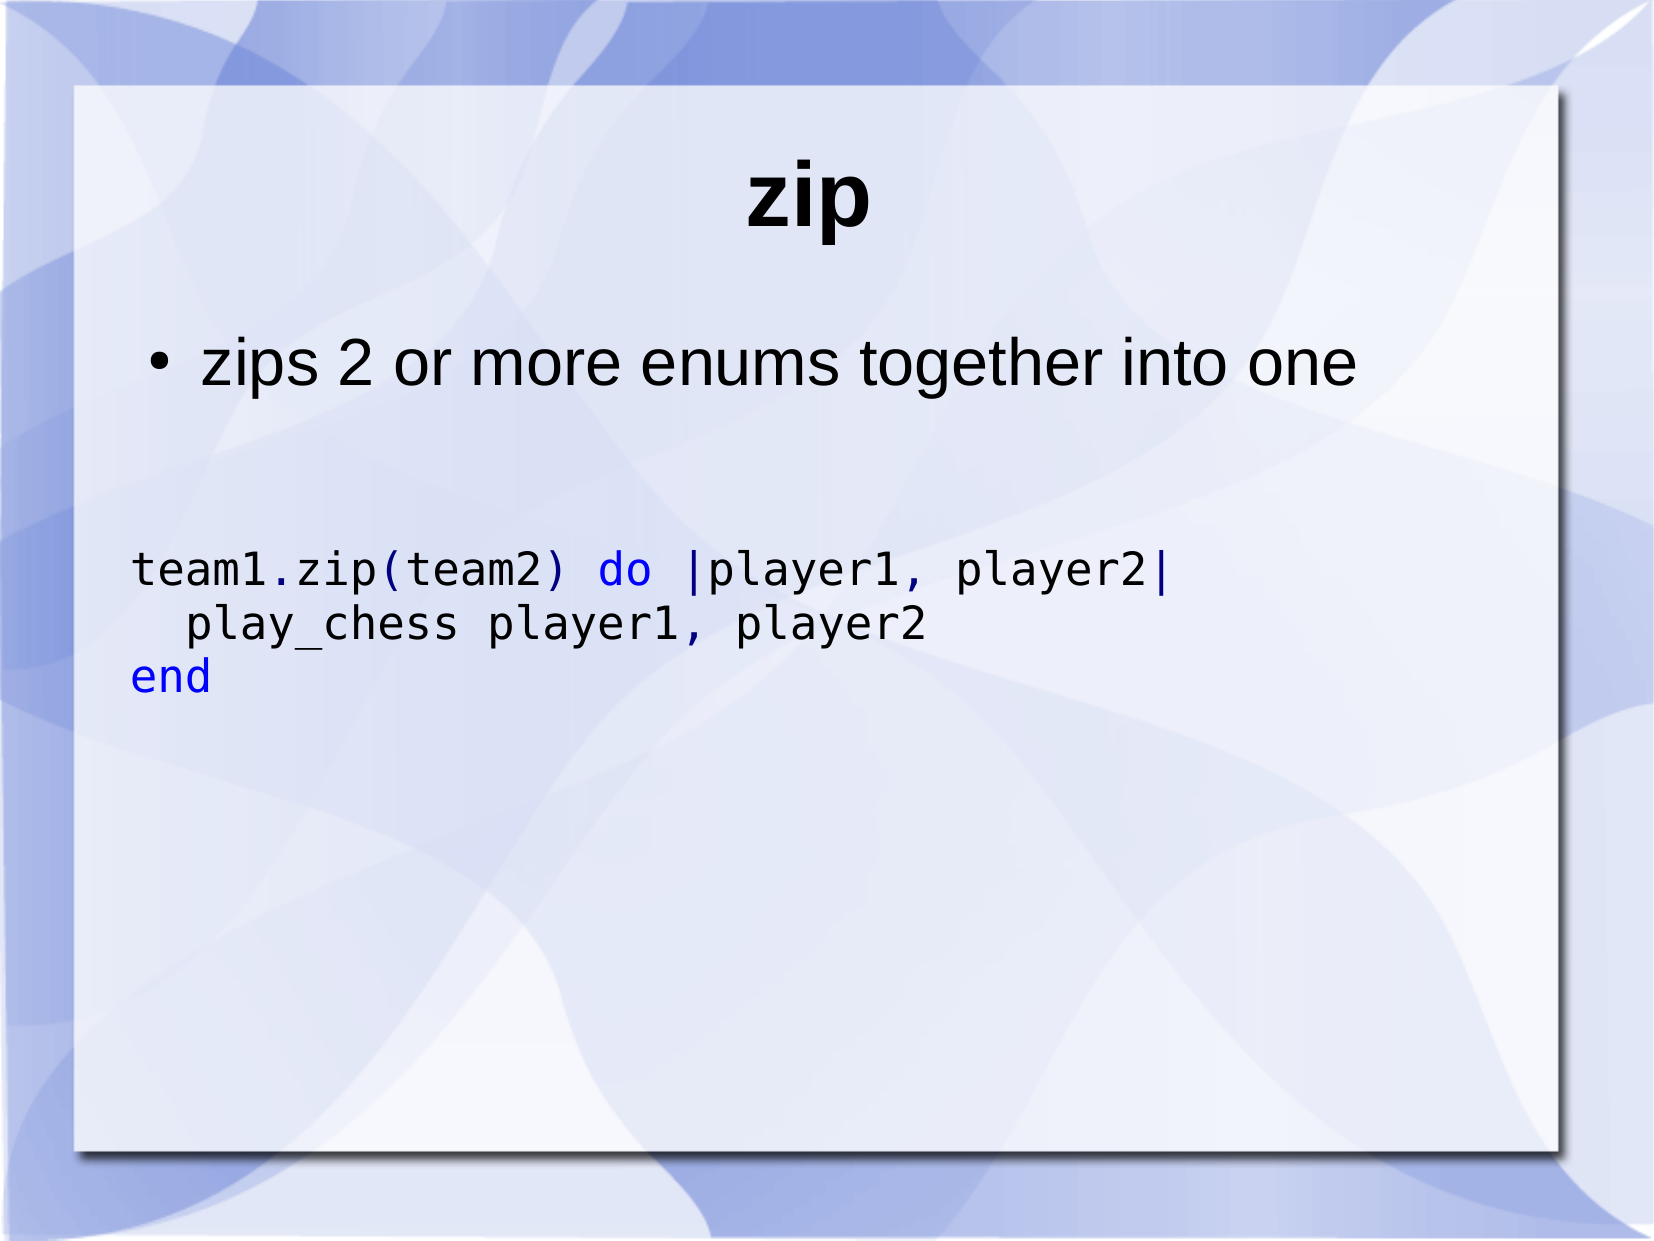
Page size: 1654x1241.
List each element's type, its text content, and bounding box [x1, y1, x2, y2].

title zip [82, 90, 1536, 298]
list zips 2 or more enums together into one [129, 324, 1489, 488]
picture [0, 0, 1654, 1241]
text_box team1.zip(team2) do |player1, player2| play_chess player1, player2 end [129, 543, 1501, 751]
